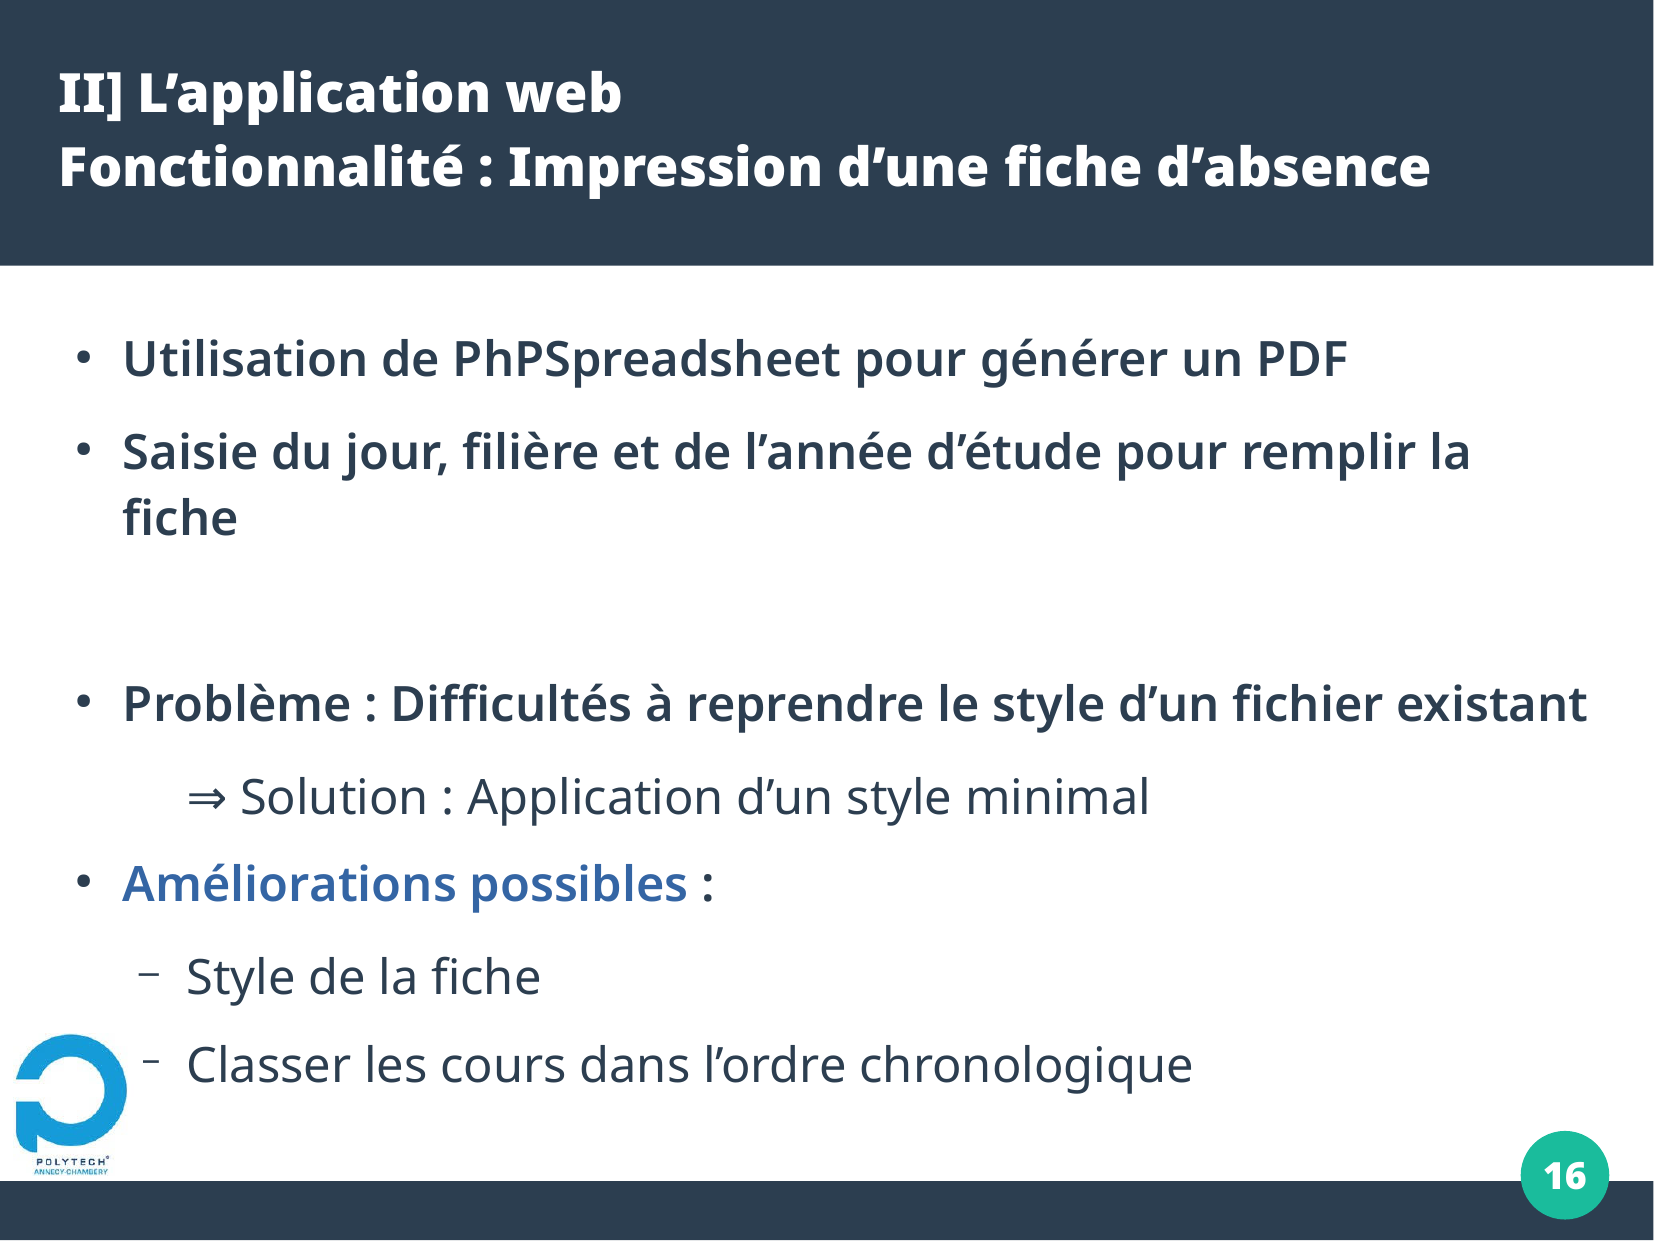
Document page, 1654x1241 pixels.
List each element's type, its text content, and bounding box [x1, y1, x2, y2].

title II] L’application web Fonctionnalité : Impression d’une fiche d’absence [59, 49, 1595, 207]
picture [0, 1033, 143, 1176]
list Utilisation de PhPSpreadsheet pour générer un PDF Saisie du jour, filière et de l’année d’étude pour remplir la fiche Problème : Difficultés à reprendre le style d’un fichier existant ⇒ Solution : Application d’un style minimal Améliorations possibles : Style de la fiche Classer les cours dans l’ordre chronologique [59, 324, 1595, 1152]
